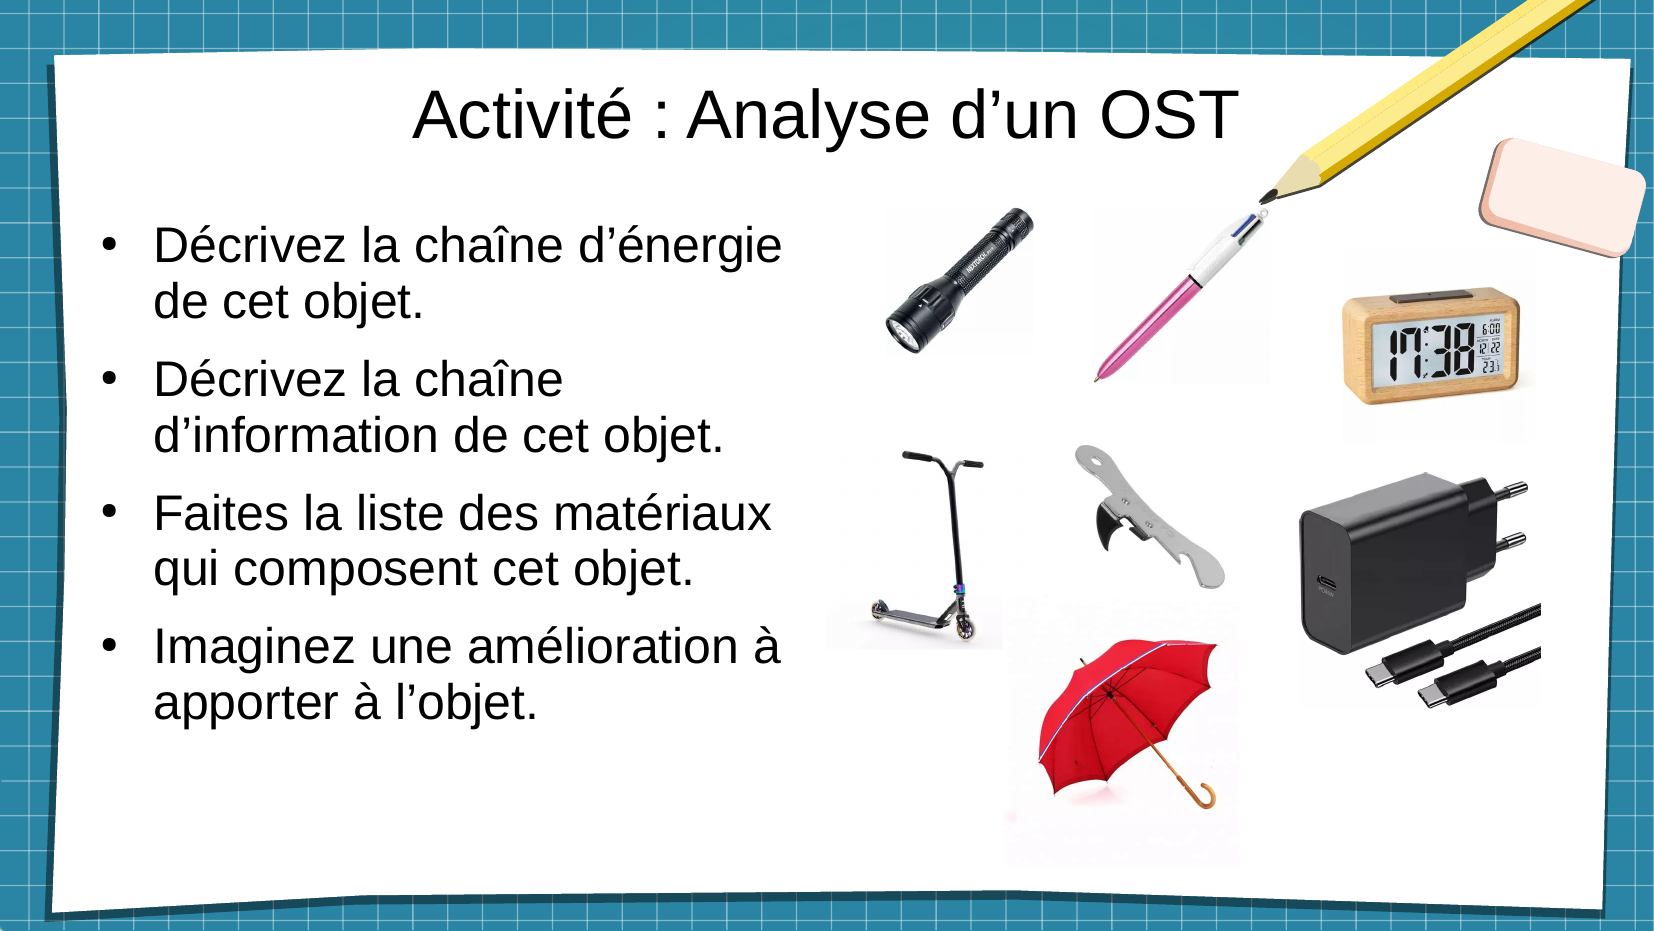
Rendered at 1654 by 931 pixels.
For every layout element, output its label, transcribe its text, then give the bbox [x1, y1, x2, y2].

picture [826, 413, 1267, 869]
title Activité : Analyse d’un OST [82, 37, 1571, 193]
list Décrivez la chaîne d’énergie de cet objet. Décrivez la chaîne d’information de cet objet. Faites la liste des matériaux qui composent cet objet. Imaginez une amélioration à apporter à l’objet. [82, 217, 809, 758]
picture [885, 206, 1034, 355]
picture [1092, 206, 1270, 384]
picture [1342, 249, 1536, 443]
picture [1299, 472, 1541, 709]
